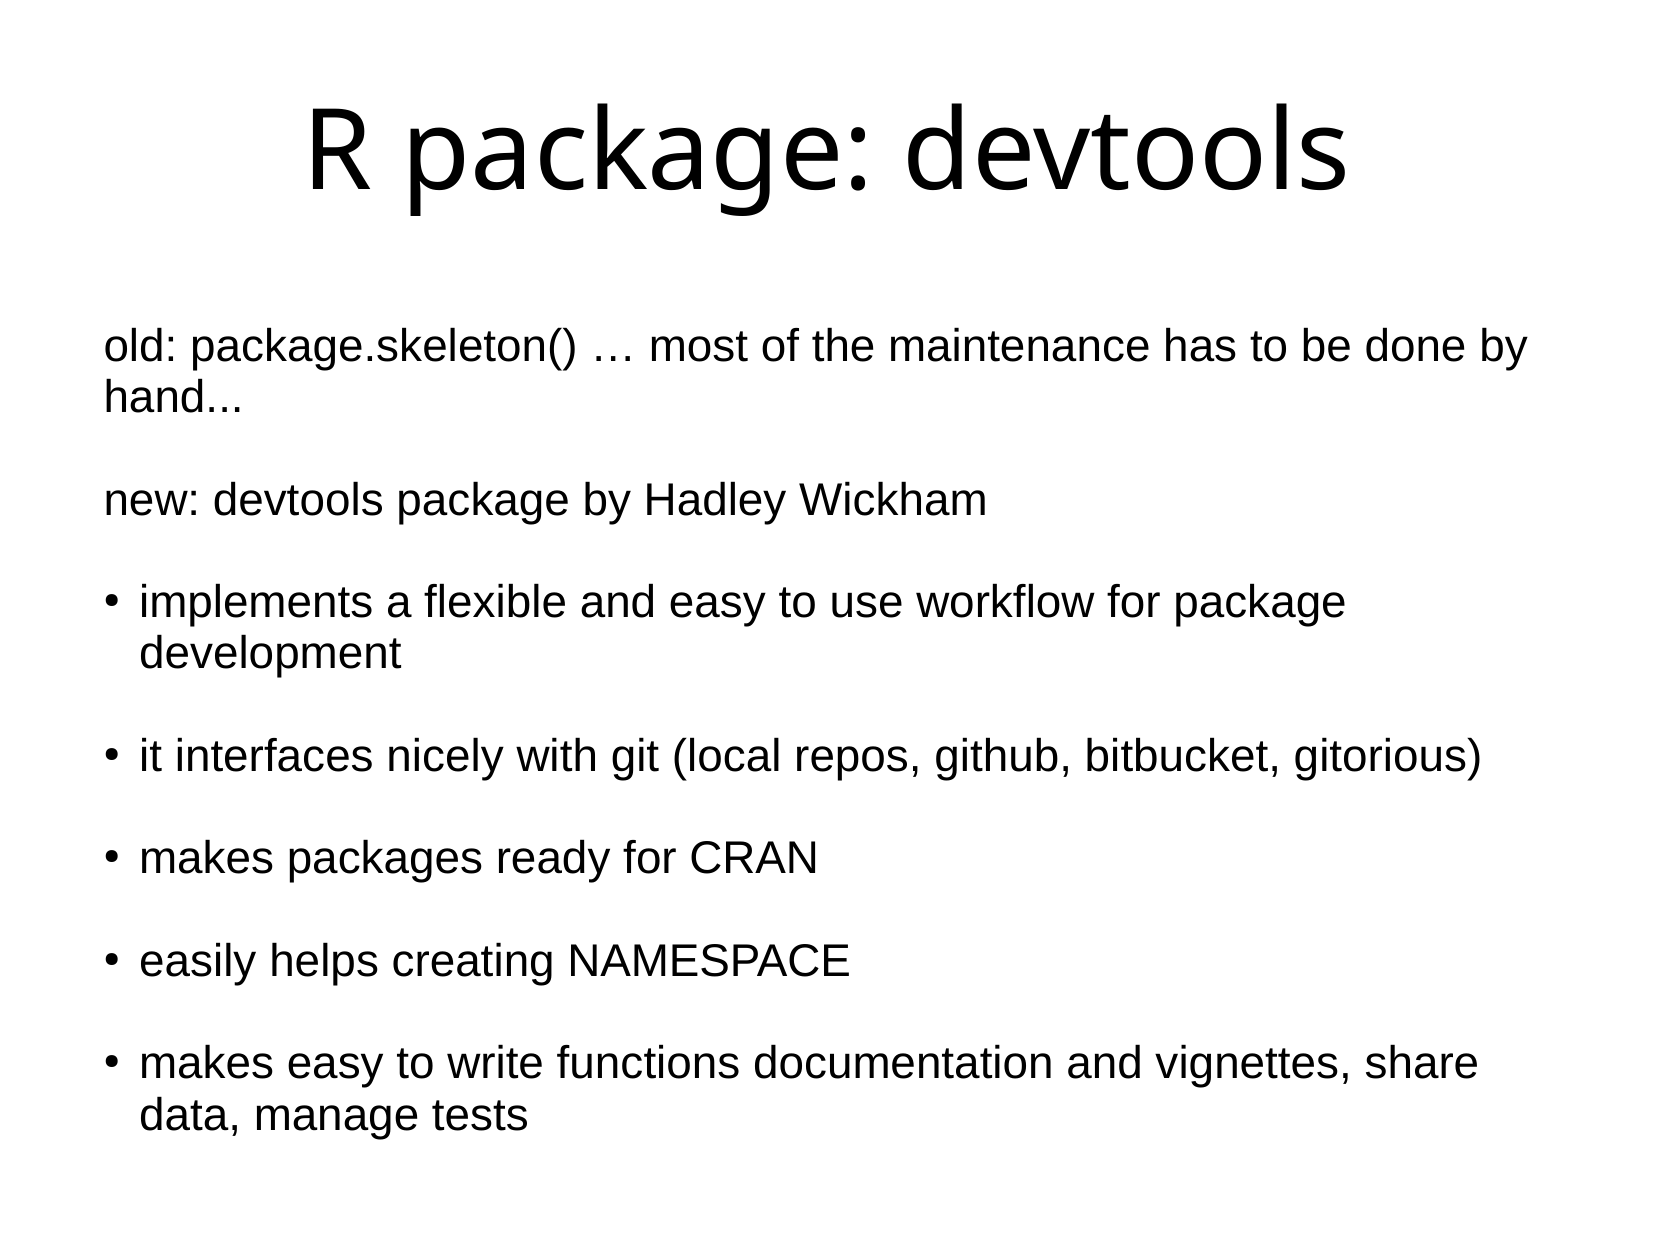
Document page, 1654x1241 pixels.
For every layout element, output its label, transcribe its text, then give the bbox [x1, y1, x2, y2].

title R package: devtools [82, 49, 1571, 257]
text_box old: package.skeleton() … most of the maintenance has to be done by hand... new: devtools package by Hadley Wickham implements a flexible and easy to use workflow for package development it interfaces nicely with git (local repos, github, bitbucket, gitorious) makes packages ready for CRAN easily helps creating NAMESPACE makes easy to write functions documentation and vignettes, share data, manage tests [88, 312, 1567, 1148]
